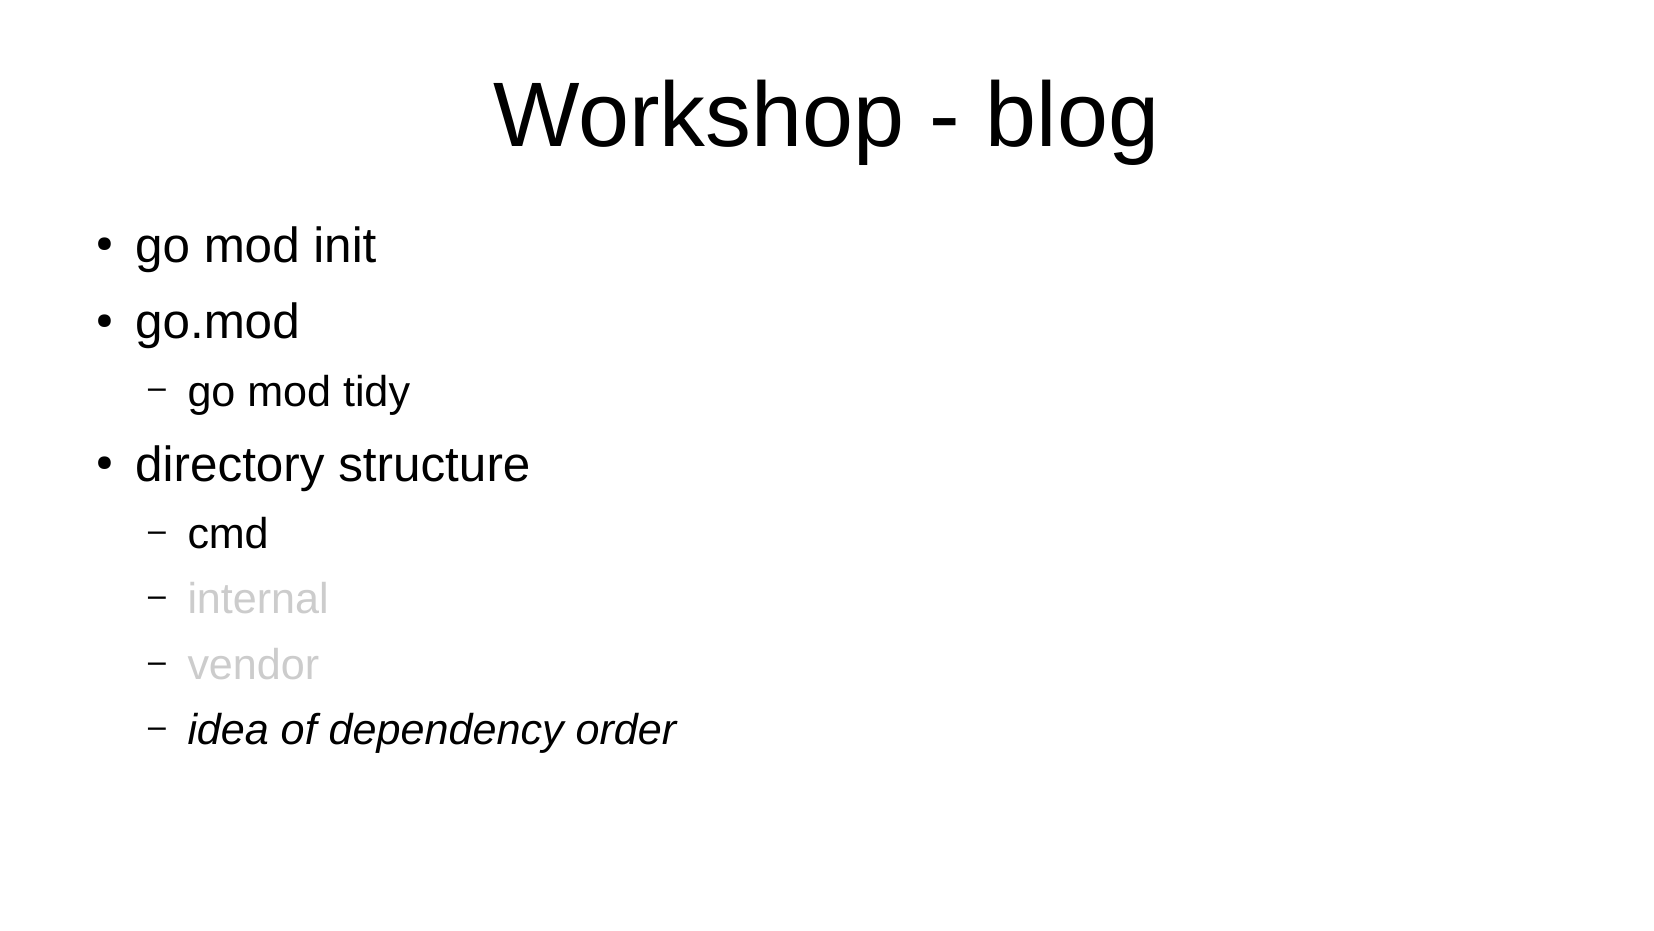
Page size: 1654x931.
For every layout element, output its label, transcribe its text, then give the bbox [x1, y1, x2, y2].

title Workshop - blog [82, 37, 1571, 193]
list go mod init go.mod go mod tidy directory structure cmd internal vendor idea of dependency order [82, 217, 1571, 758]
